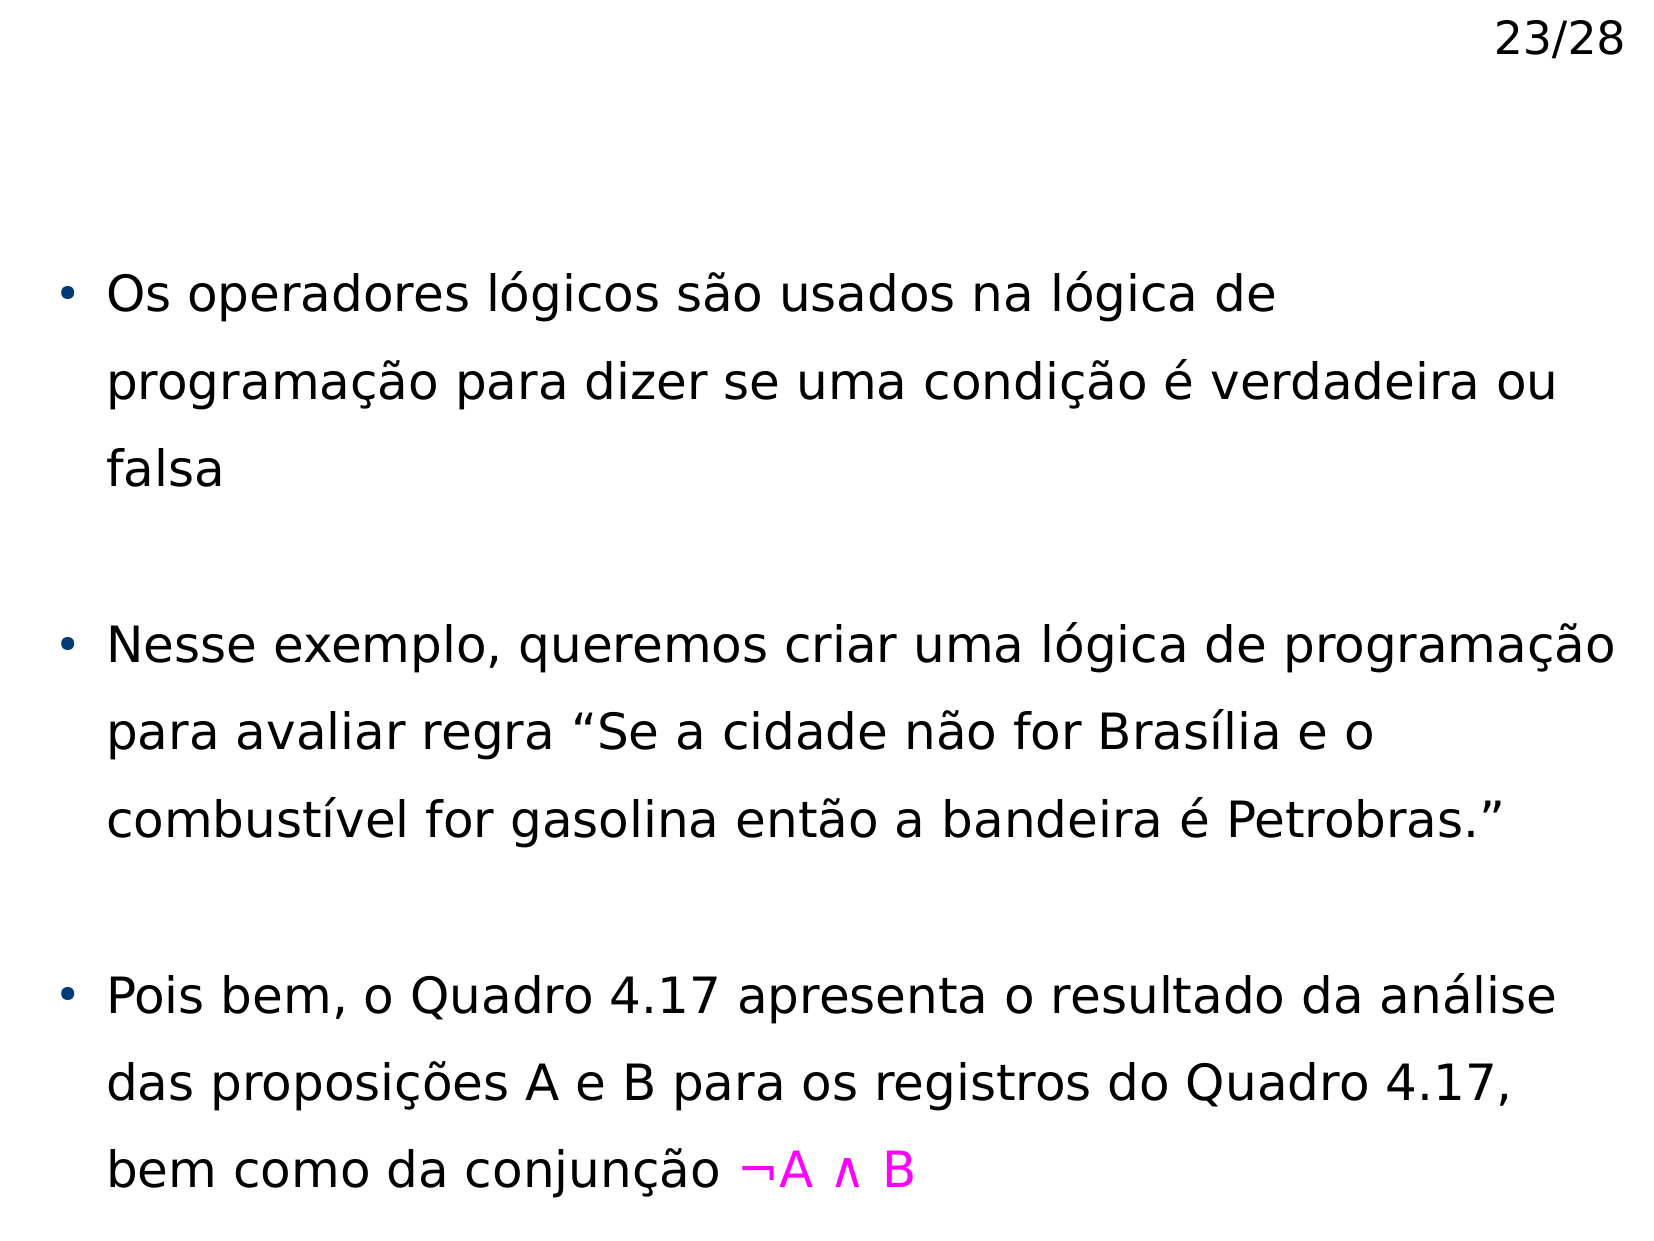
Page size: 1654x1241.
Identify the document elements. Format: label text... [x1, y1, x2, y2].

list Os operadores lógicos são usados na lógica de programação para dizer se uma condição é verdadeira ou falsa Nesse exemplo, queremos criar uma lógica de programação para avaliar regra “Se a cidade não for Brasília e o combustível for gasolina então a bandeira é Petrobras.” Pois bem, o Quadro 4.17 apresenta o resultado da análise das proposições A e B para os registros do Quadro 4.17, bem como da conjunção ¬A ∧ B [59, 236, 1625, 1211]
